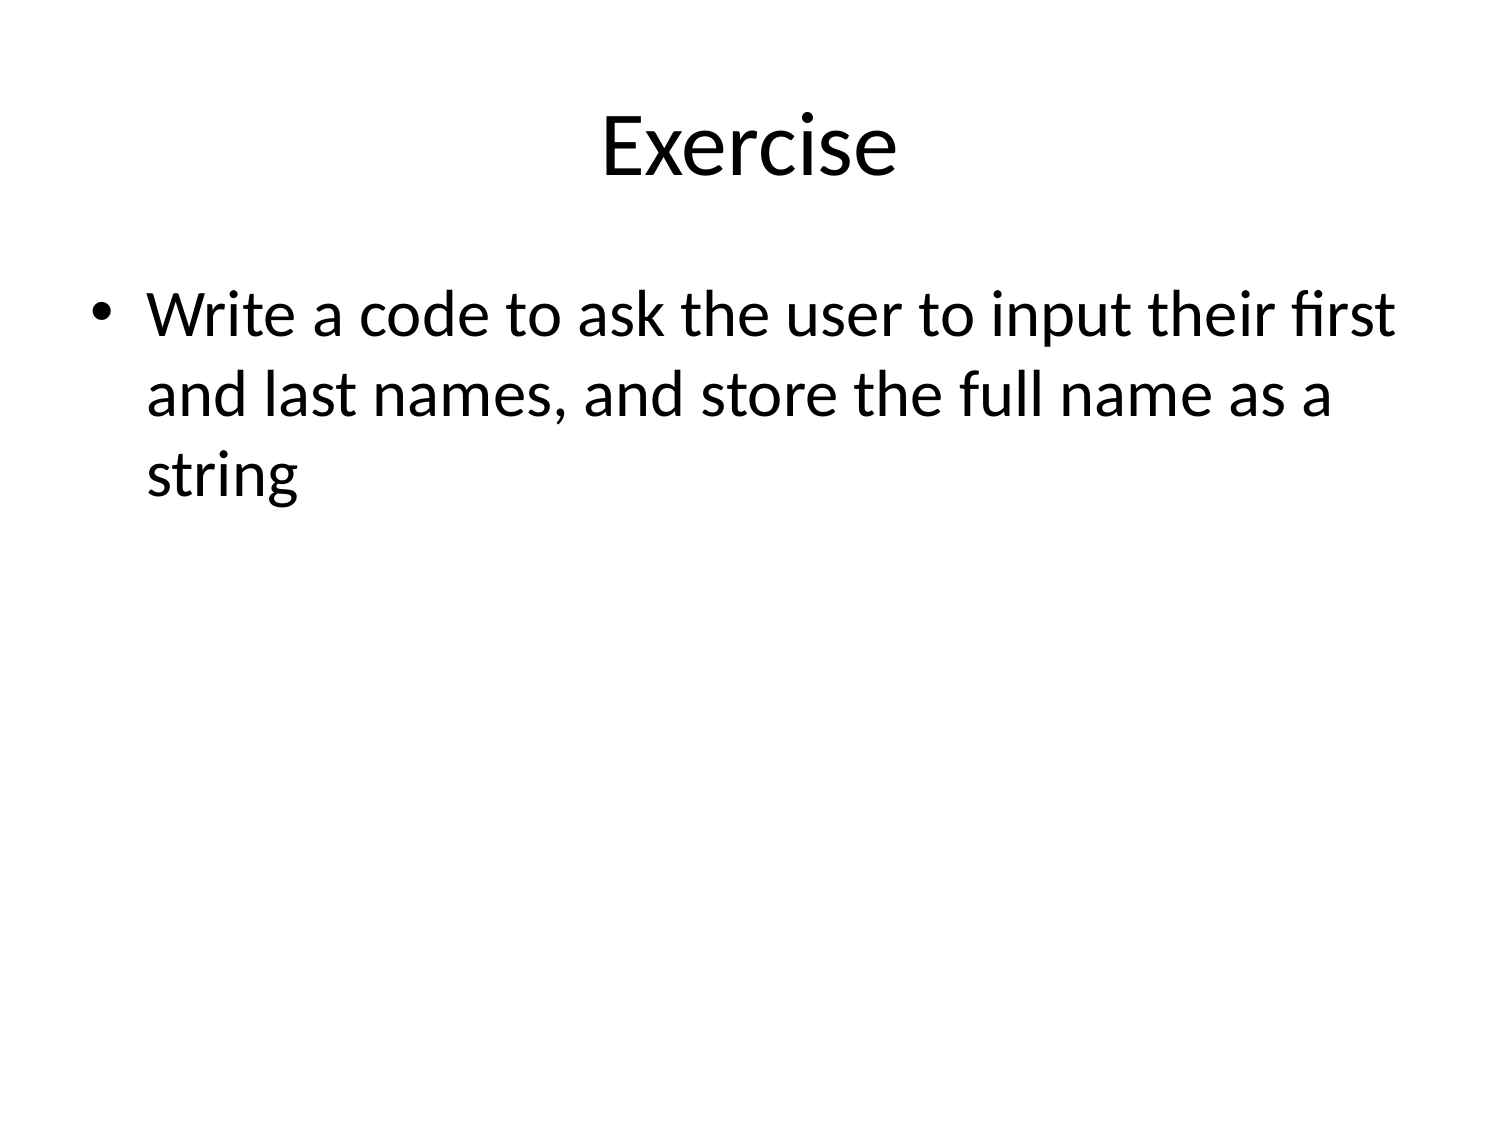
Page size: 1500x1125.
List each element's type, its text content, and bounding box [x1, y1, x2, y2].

title Exercise [75, 45, 1425, 233]
list Write a code to ask the user to input their first and last names, and store the full name as a string [75, 262, 1425, 1005]
